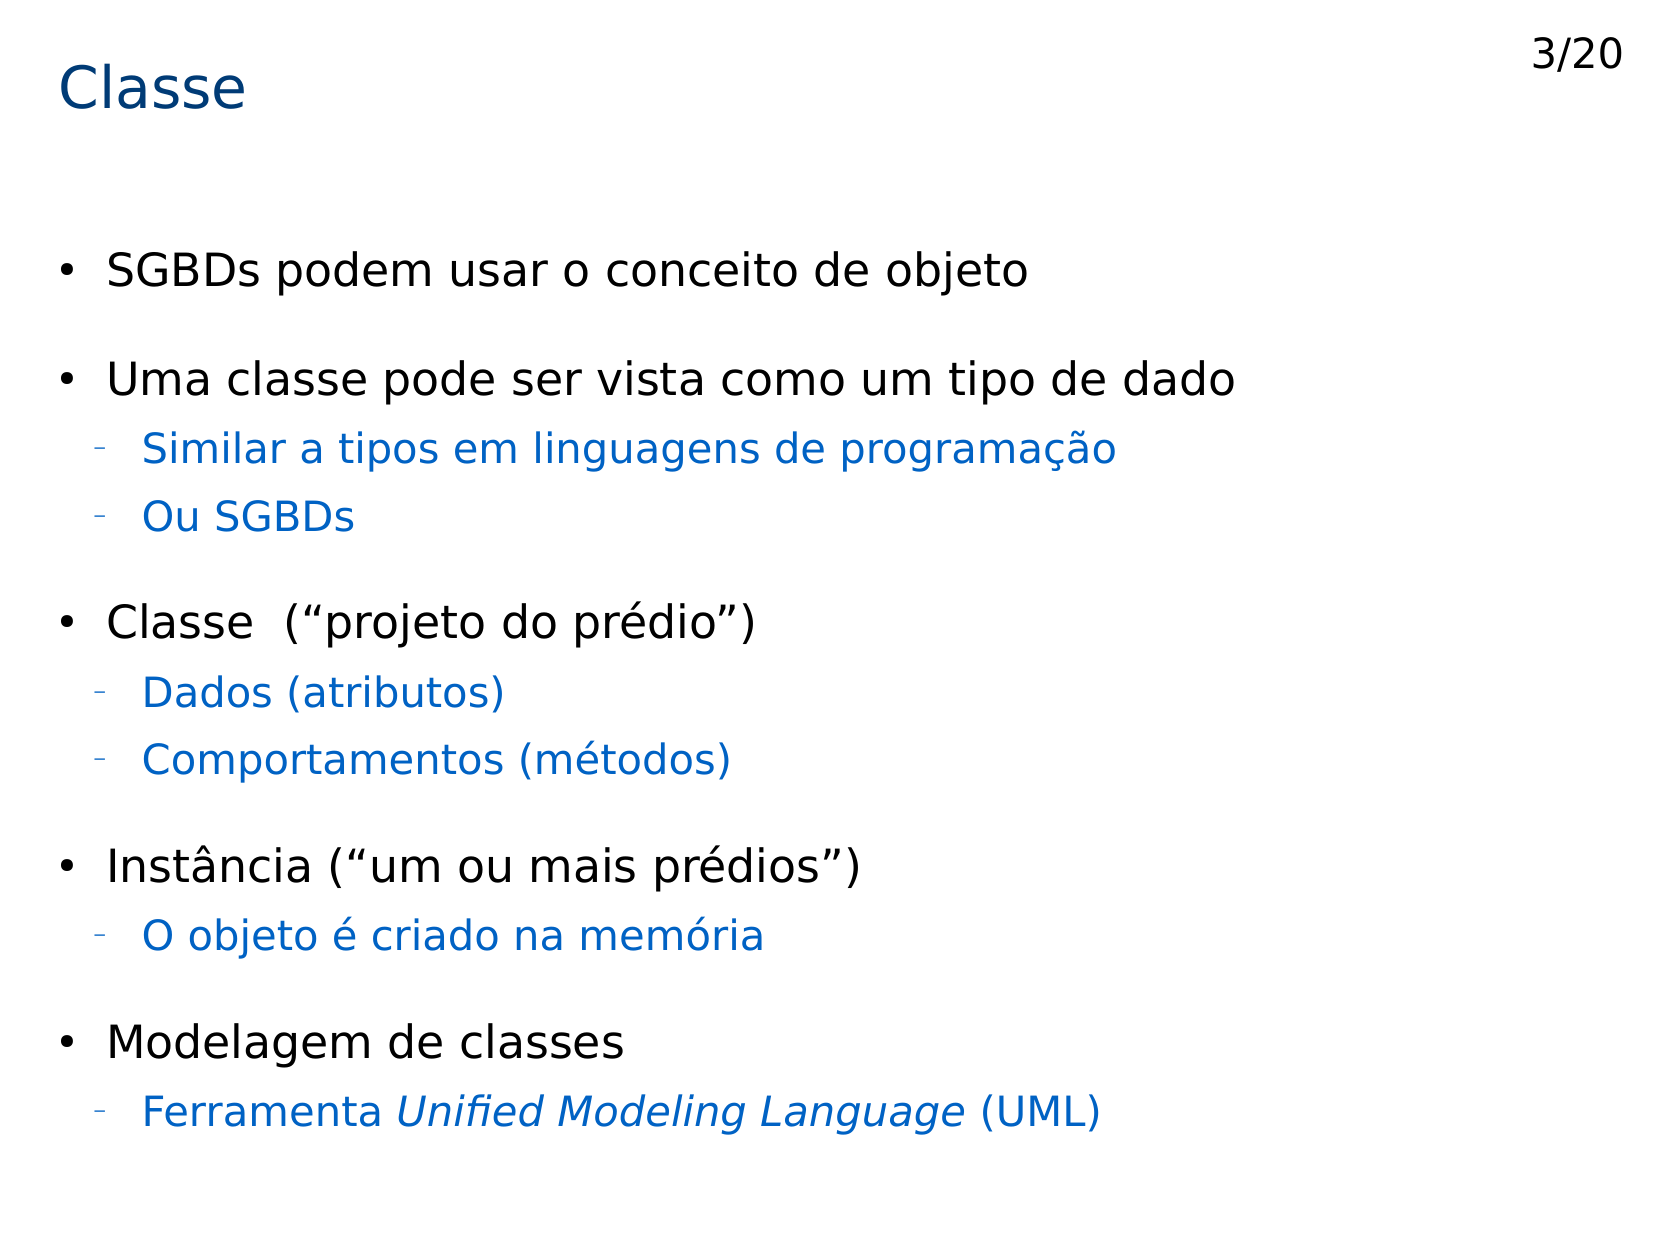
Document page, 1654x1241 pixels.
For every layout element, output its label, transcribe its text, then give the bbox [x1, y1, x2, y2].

list SGBDs podem usar o conceito de objeto Uma classe pode ser vista como um tipo de dado Similar a tipos em linguagens de programação Ou SGBDs Classe (“projeto do prédio”) Dados (atributos) Comportamentos (métodos) Instância (“um ou mais prédios”) O objeto é criado na memória Modelagem de classes Ferramenta Unified Modeling Language (UML) [59, 236, 1595, 1211]
title Classe [59, 29, 1506, 148]
